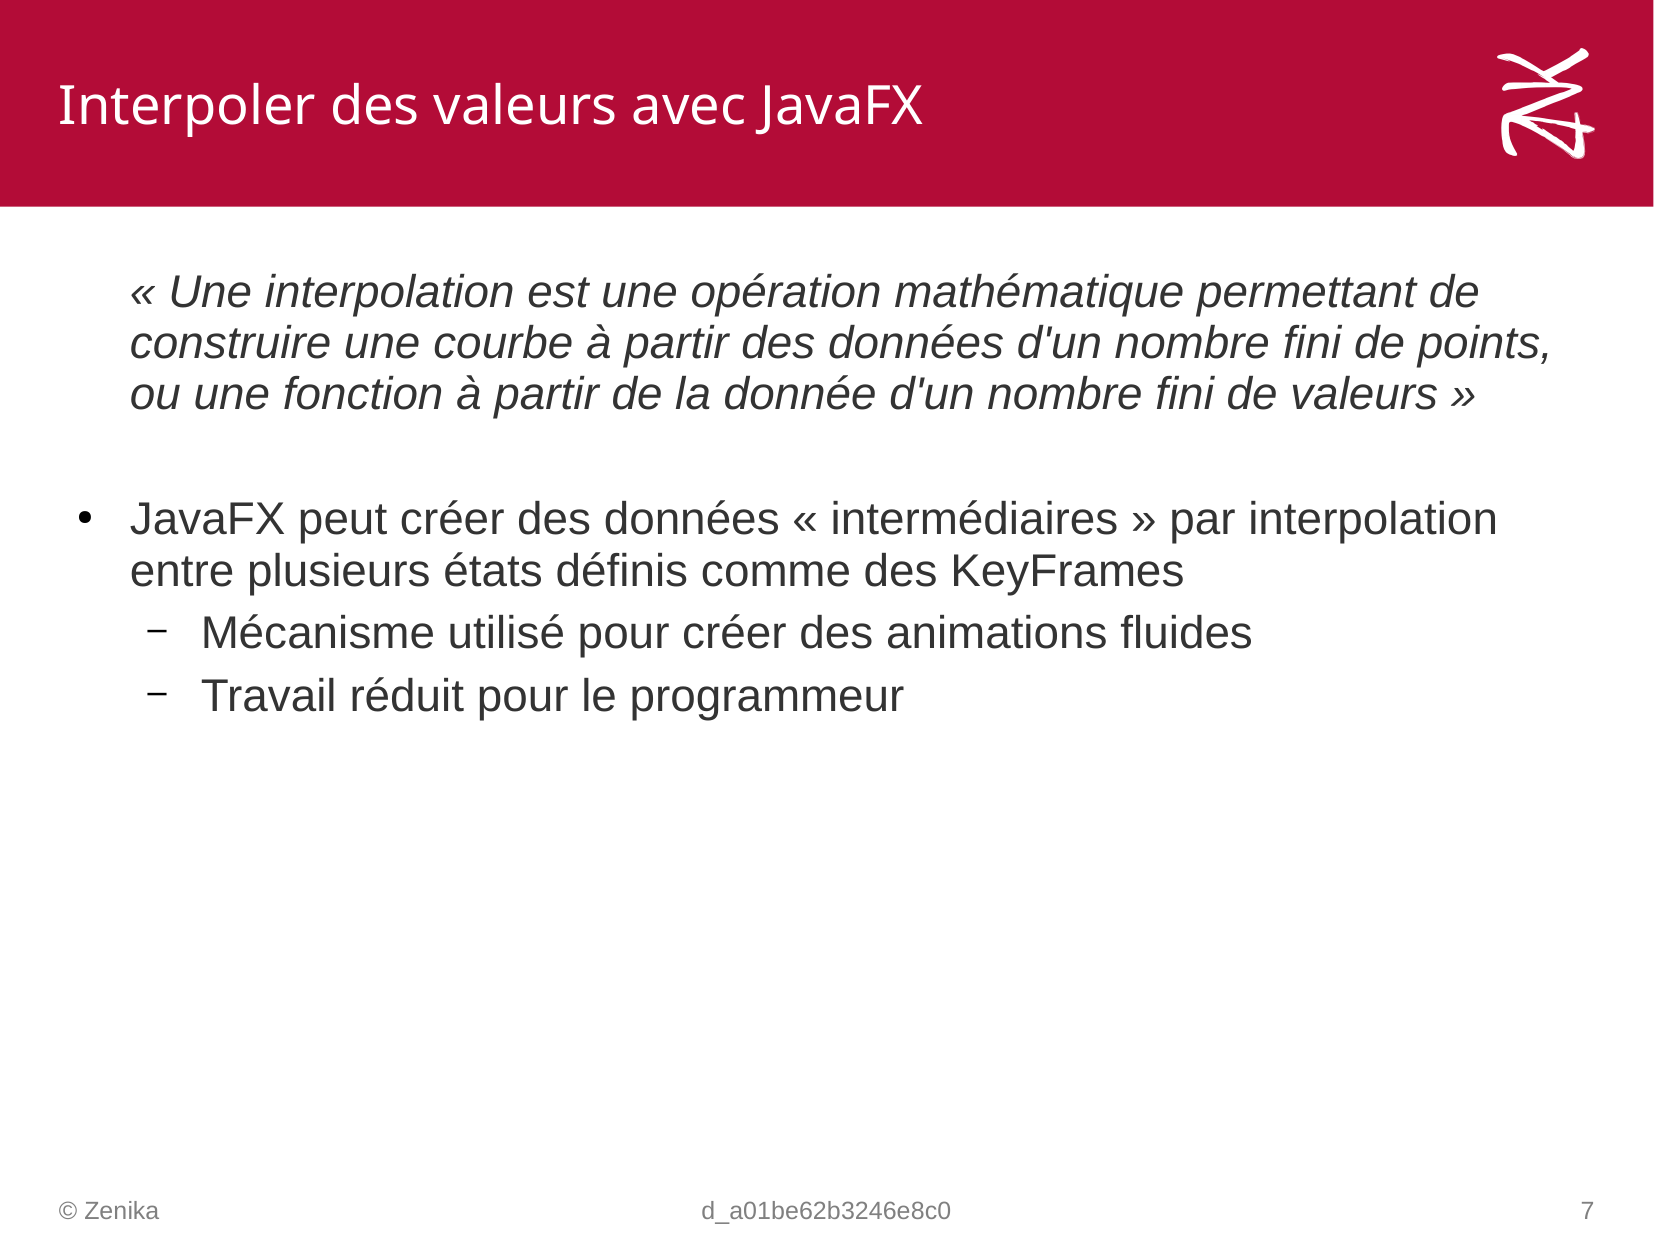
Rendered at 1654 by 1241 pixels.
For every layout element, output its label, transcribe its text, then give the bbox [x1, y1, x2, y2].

list « Une interpolation est une opération mathématique permettant de construire une courbe à partir des données d'un nombre fini de points, ou une fonction à partir de la donnée d'un nombre fini de valeurs » JavaFX peut créer des données « intermédiaires » par interpolation entre plusieurs états définis comme des KeyFrames Mécanisme utilisé pour créer des animations fluides Travail réduit pour le programmeur [59, 265, 1595, 986]
title Interpoler des valeurs avec JavaFX [59, 29, 1595, 178]
